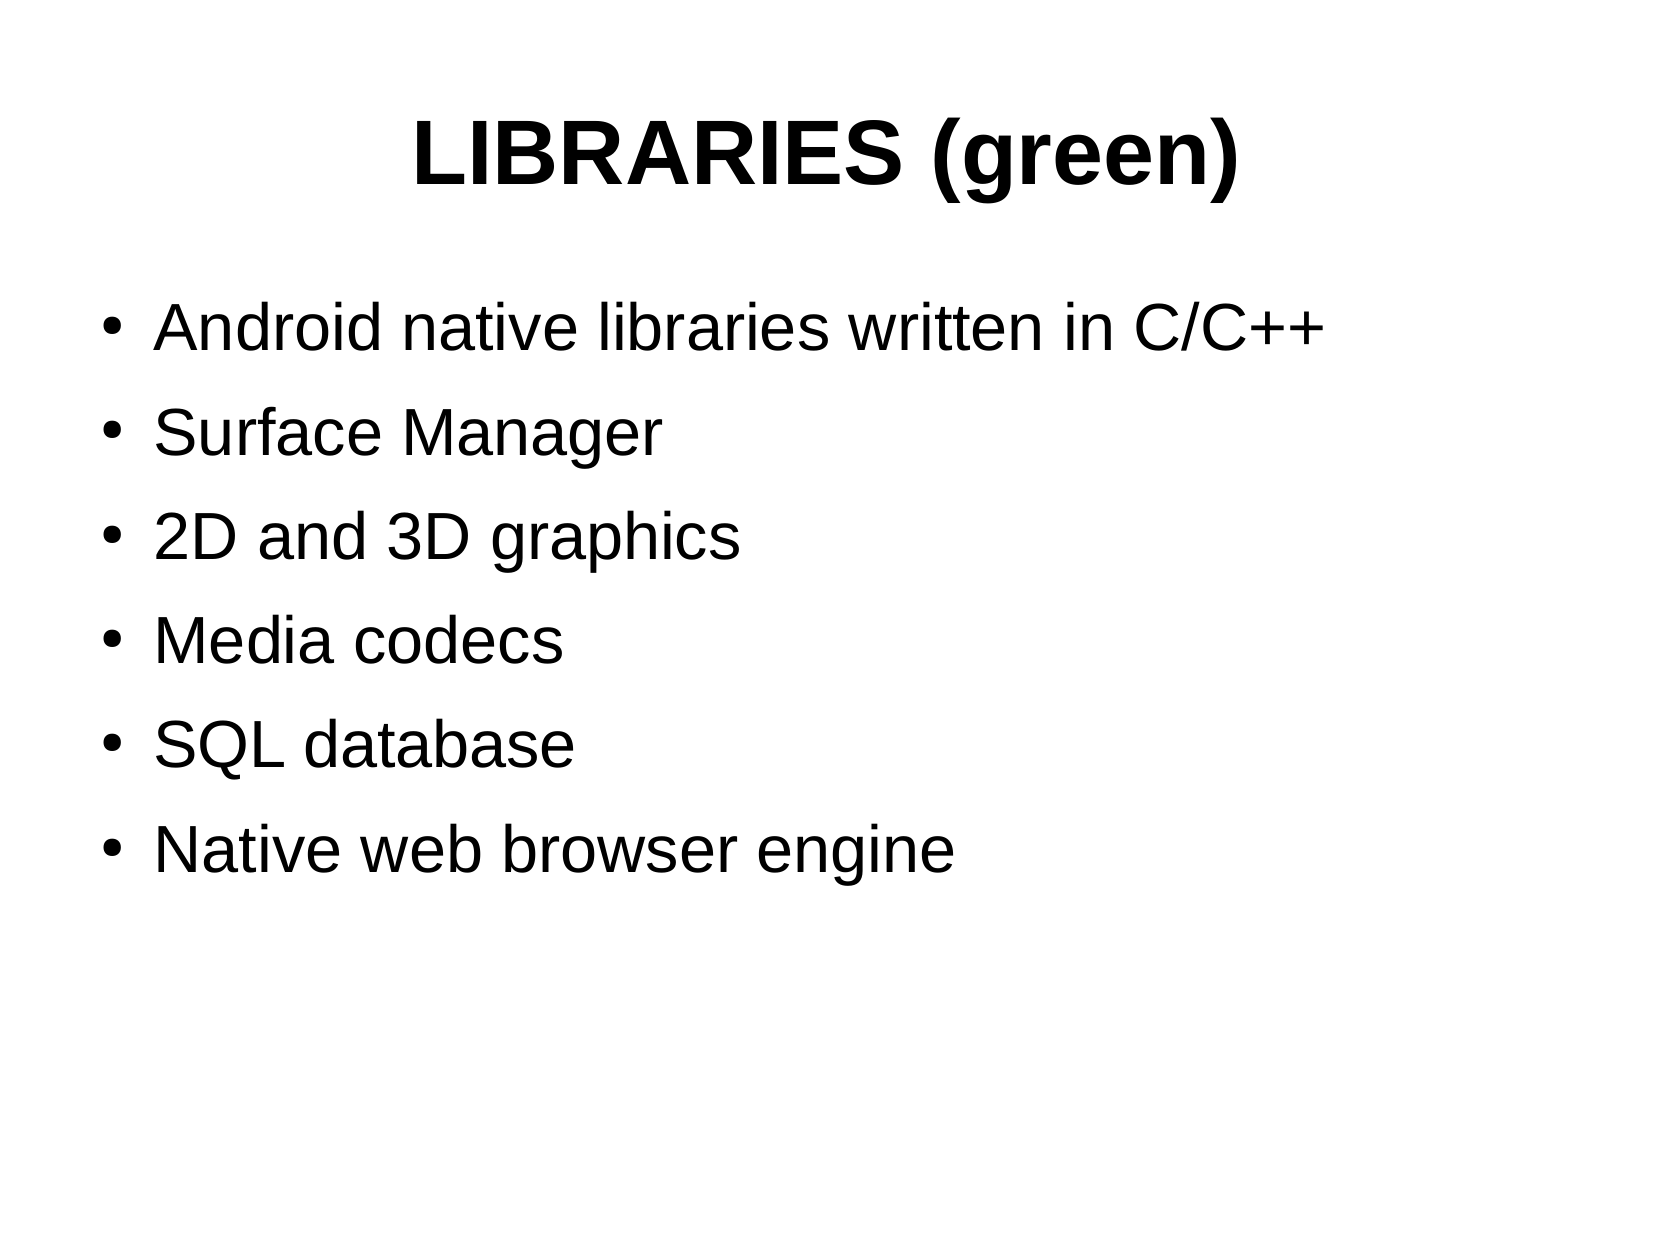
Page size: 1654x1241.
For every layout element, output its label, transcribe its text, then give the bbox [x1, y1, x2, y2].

title LIBRARIES (green) [82, 49, 1571, 257]
list Android native libraries written in C/C++ Surface Manager 2D and 3D graphics Media codecs SQL database Native web browser engine [82, 290, 1571, 1094]
